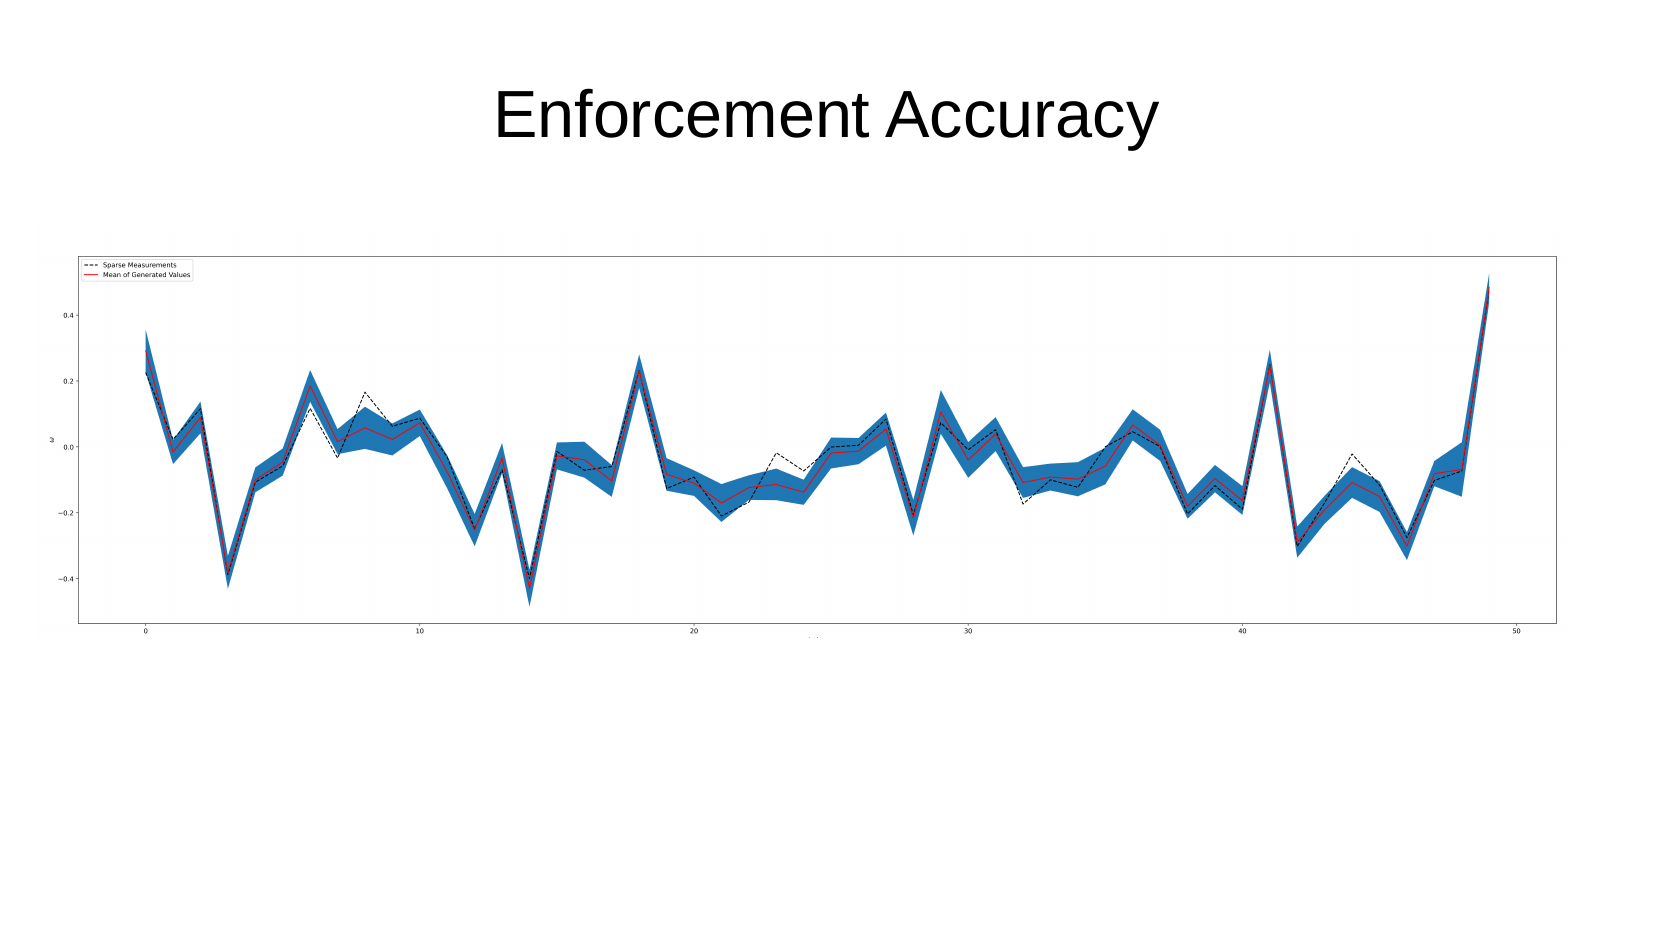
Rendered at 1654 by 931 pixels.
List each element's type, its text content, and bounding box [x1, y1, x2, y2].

picture [37, 225, 1575, 638]
title Enforcement Accuracy [82, 37, 1571, 193]
